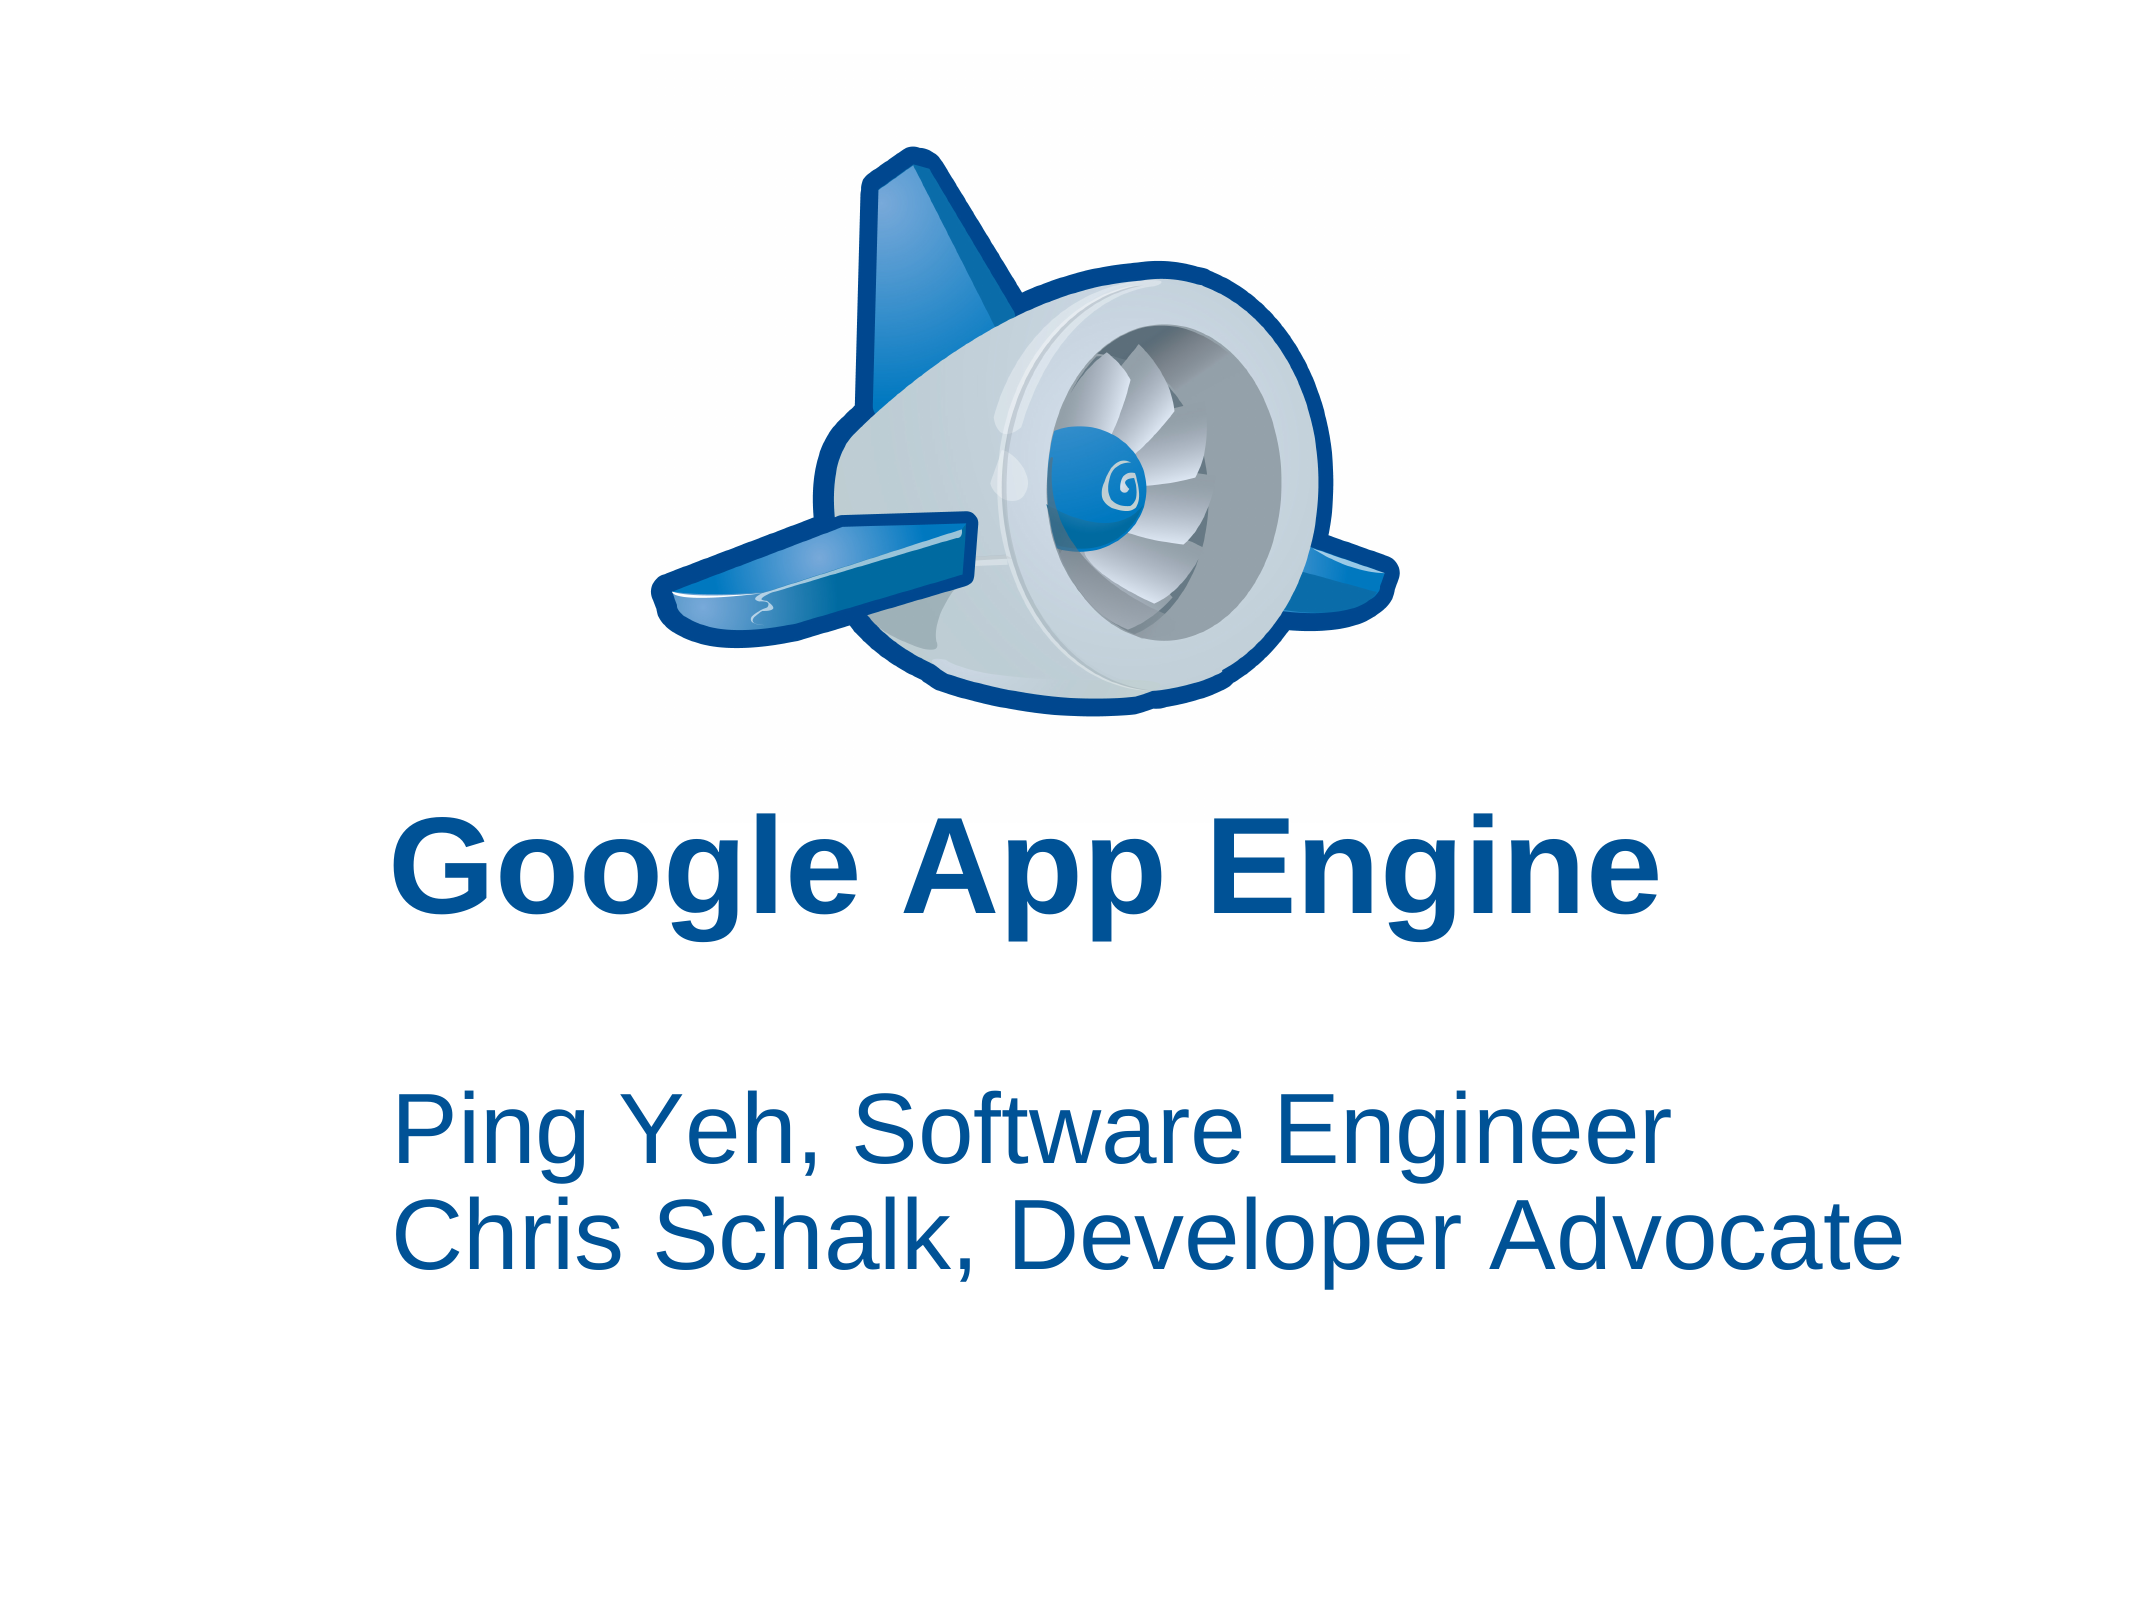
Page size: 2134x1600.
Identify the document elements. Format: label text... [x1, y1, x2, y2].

picture [640, 54, 1410, 797]
text_box Google App Engine [388, 797, 1877, 952]
text_box Ping Yeh, Software Engineer Chris Schalk, Developer Advocate [391, 1078, 2054, 1386]
